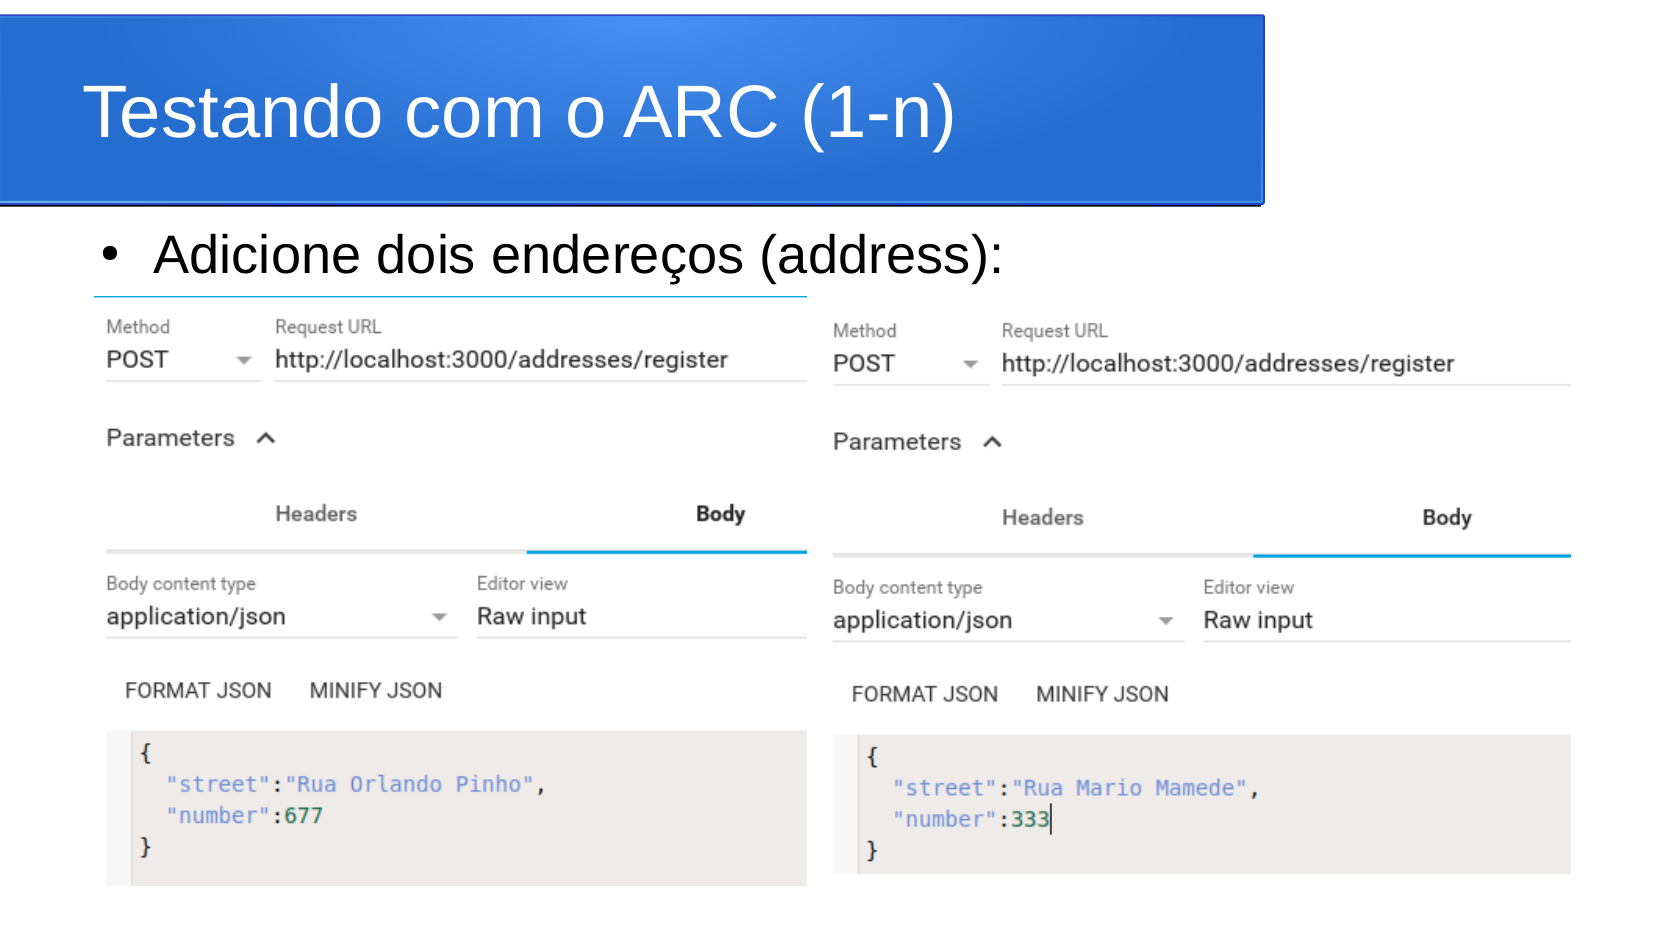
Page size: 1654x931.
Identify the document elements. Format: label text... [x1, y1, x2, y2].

picture [830, 314, 1571, 875]
title Testando com o ARC (1-n) [82, 35, 1235, 189]
picture [94, 298, 807, 886]
list Adicione dois endereços (address): [82, 224, 1571, 764]
